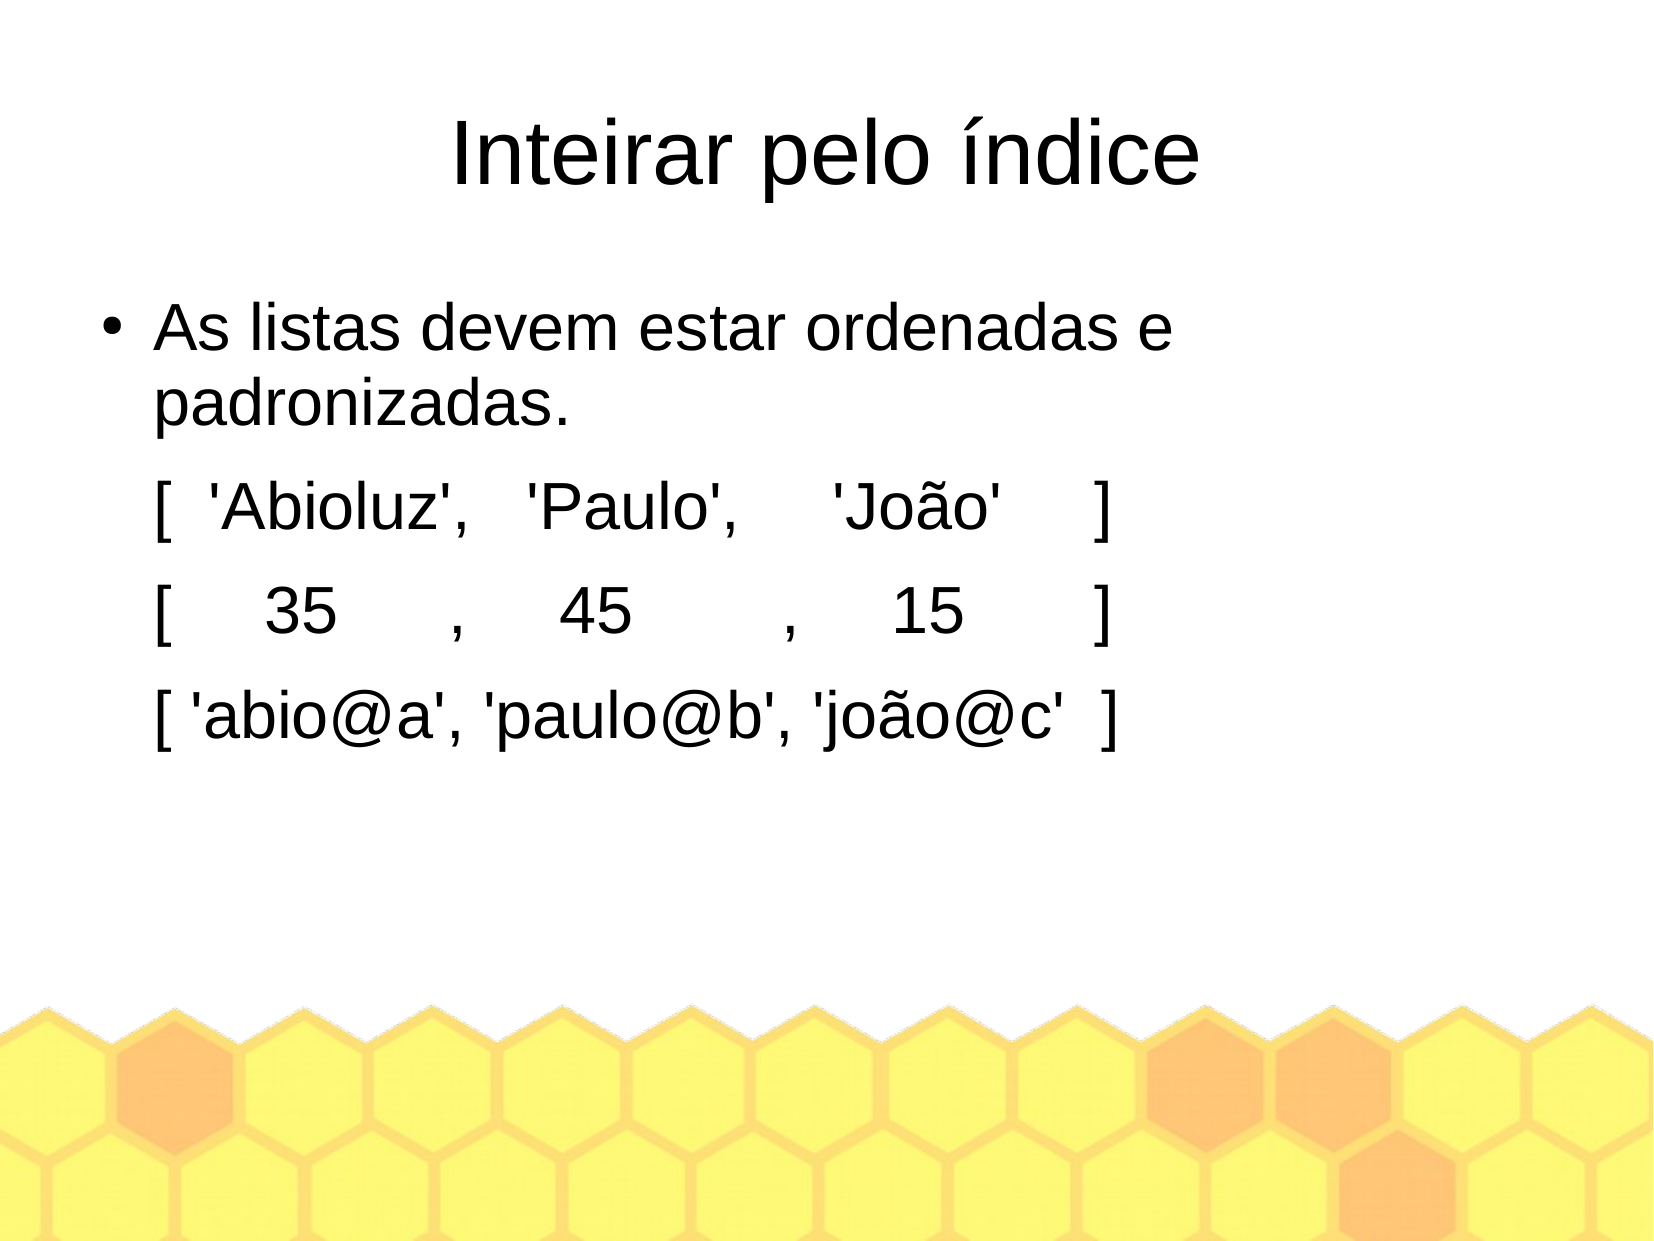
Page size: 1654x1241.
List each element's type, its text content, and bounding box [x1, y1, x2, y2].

picture [0, 1001, 1654, 1241]
list As listas devem estar ordenadas e padronizadas. [ 'Abioluz', 'Paulo', 'João' ] [ 35 , 45 , 15 ] [ 'abio@a', 'paulo@b', 'joão@c' ] [82, 290, 1571, 1010]
title Inteirar pelo índice [82, 49, 1571, 257]
